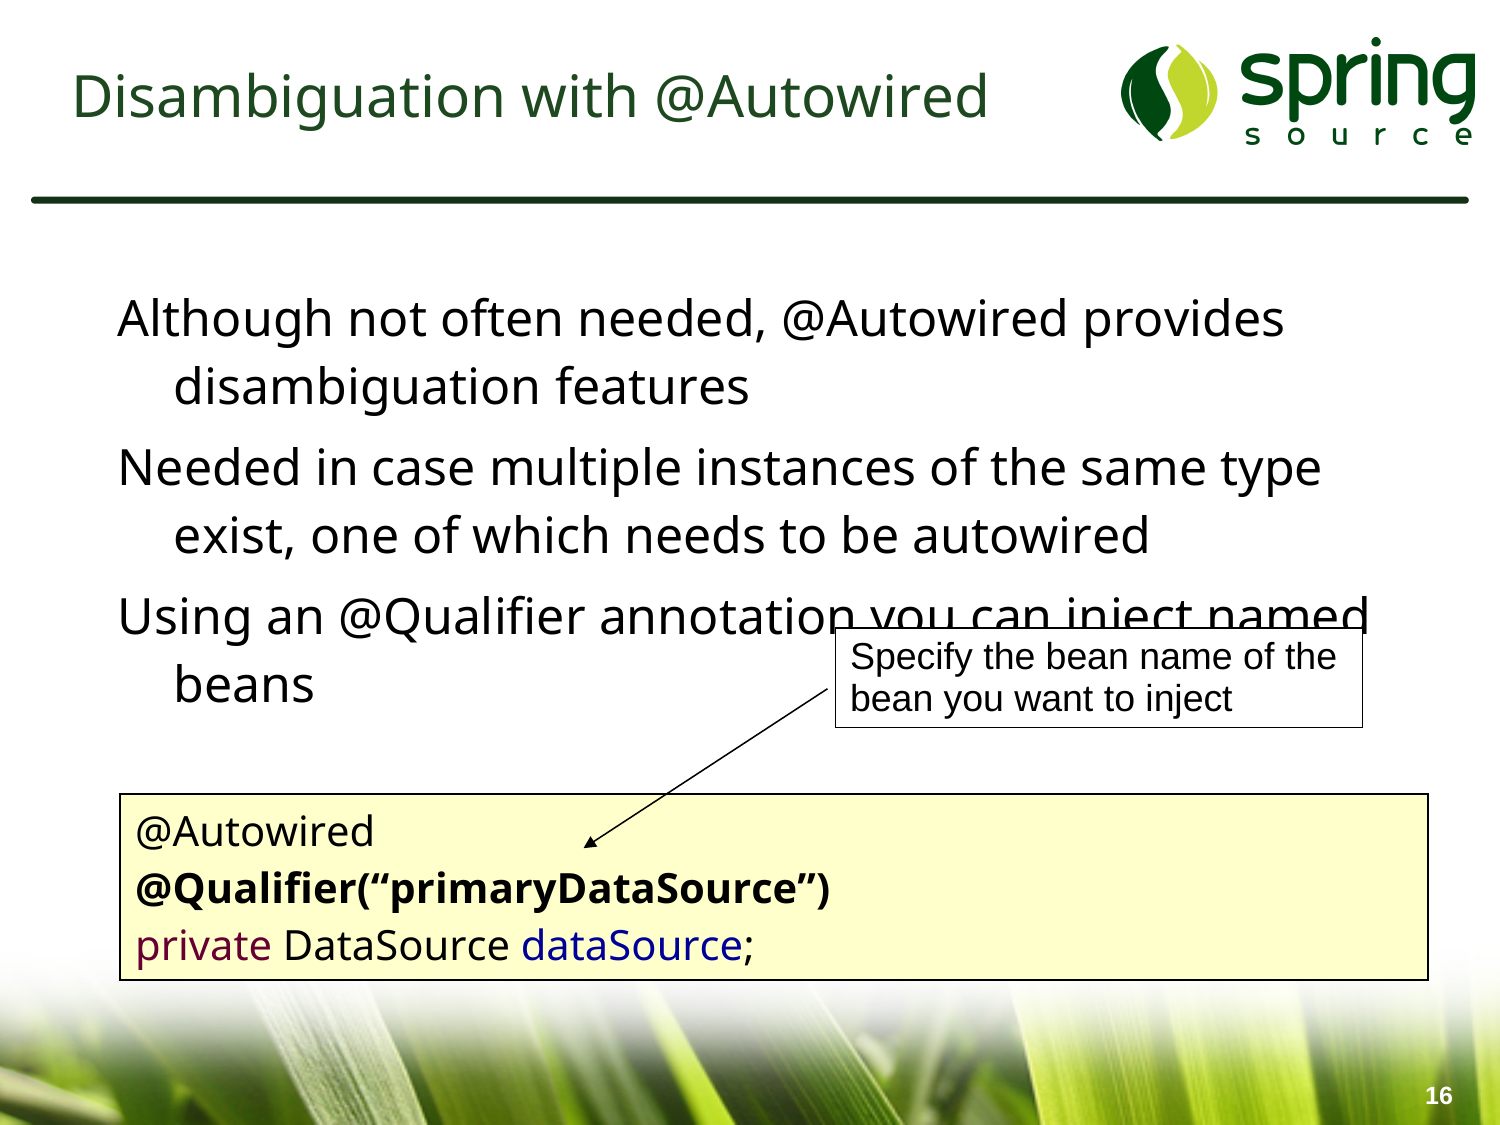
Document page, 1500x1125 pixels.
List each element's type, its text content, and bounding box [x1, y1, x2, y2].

text_box @Autowired @Qualifier(“primaryDataSource”) private DataSource dataSource; [120, 793, 1428, 981]
picture [1121, 37, 1475, 145]
title Disambiguation with @Autowired [56, 13, 1089, 176]
text_box Specify the bean name of the bean you want to inject [835, 628, 1363, 728]
picture [0, 944, 1500, 1125]
list Although not often needed, @Autowired provides disambiguation features Needed in case multiple instances of the same type exist, one of which needs to be autowired Using an @Qualifier annotation you can inject named beans [103, 275, 1394, 694]
